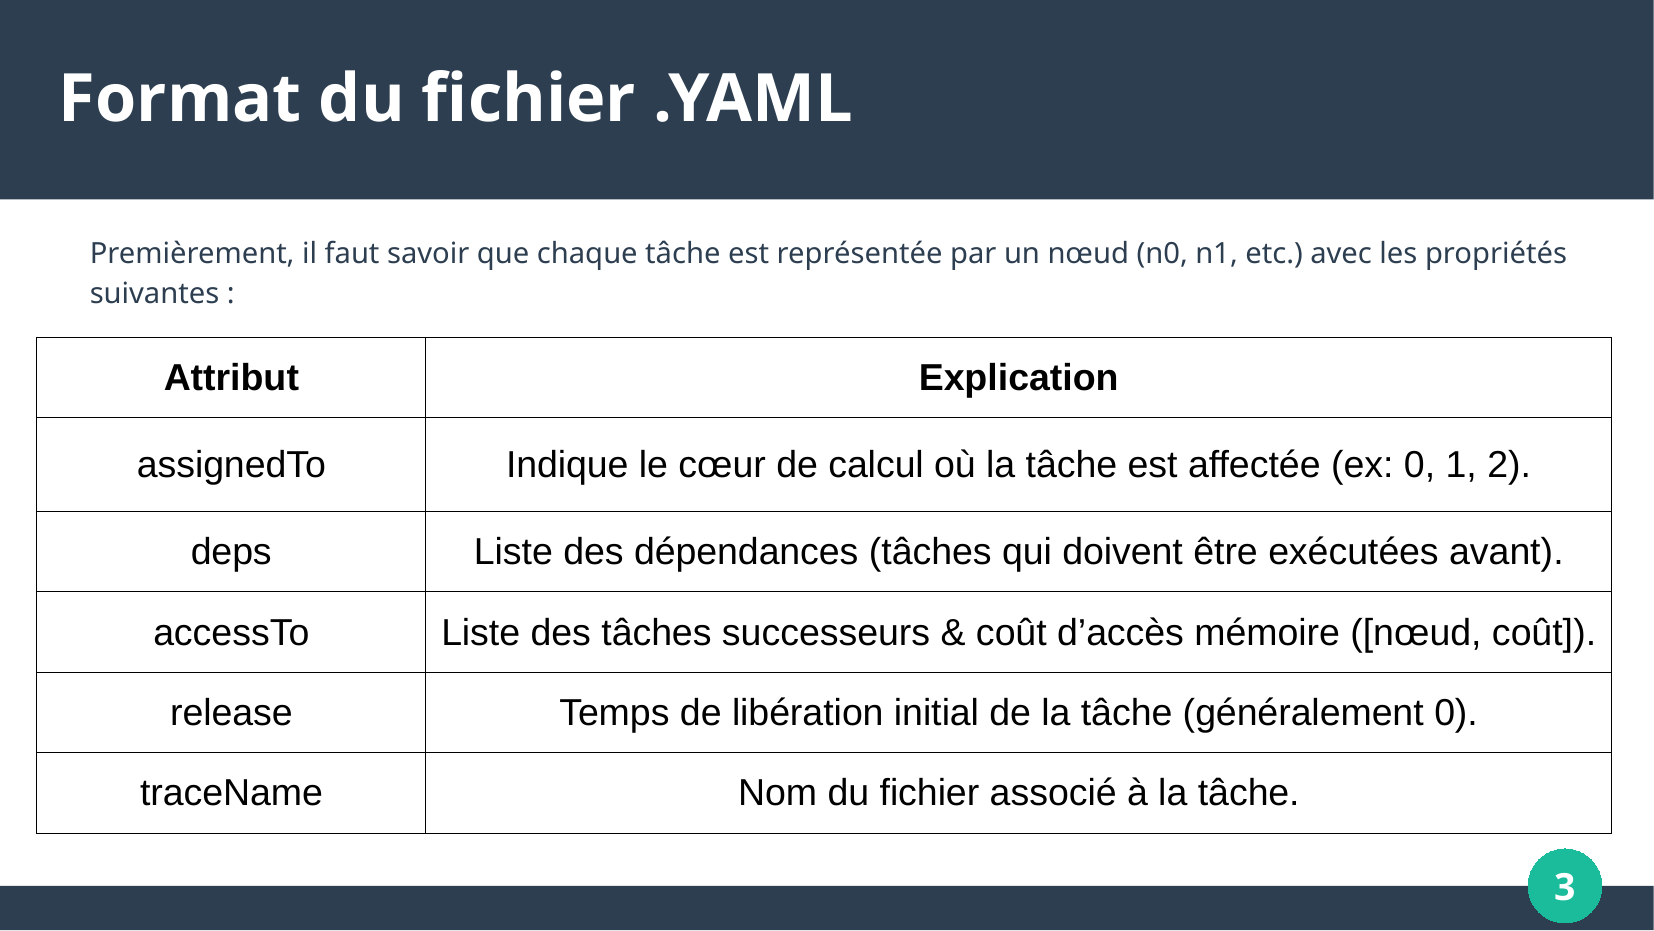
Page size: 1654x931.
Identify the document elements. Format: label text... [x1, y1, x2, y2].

table_cell Nom du fichier associé à la tâche. [426, 753, 1611, 833]
table_cell traceName [37, 753, 425, 833]
title Format du fichier .YAML [59, 37, 1595, 155]
table_cell assignedTo [37, 418, 425, 511]
table_cell accessTo [37, 592, 425, 672]
table_cell Indique le cœur de calcul où la tâche est affectée (ex: 0, 1, 2). [426, 418, 1611, 511]
table_cell Liste des tâches successeurs & coût d’accès mémoire ([nœud, coût]). [426, 592, 1611, 672]
table_cell Temps de libération initial de la tâche (généralement 0). [426, 673, 1611, 752]
table_cell release [37, 673, 425, 752]
table_cell deps [37, 512, 425, 591]
text_box Premièrement, il faut savoir que chaque tâche est représentée par un nœud (n0, n1, etc.) avec les propriétés suivantes : [75, 225, 1603, 301]
table_header Explication [426, 338, 1611, 417]
table_header Attribut [37, 338, 425, 417]
table_cell Liste des dépendances (tâches qui doivent être exécutées avant). [426, 512, 1611, 591]
